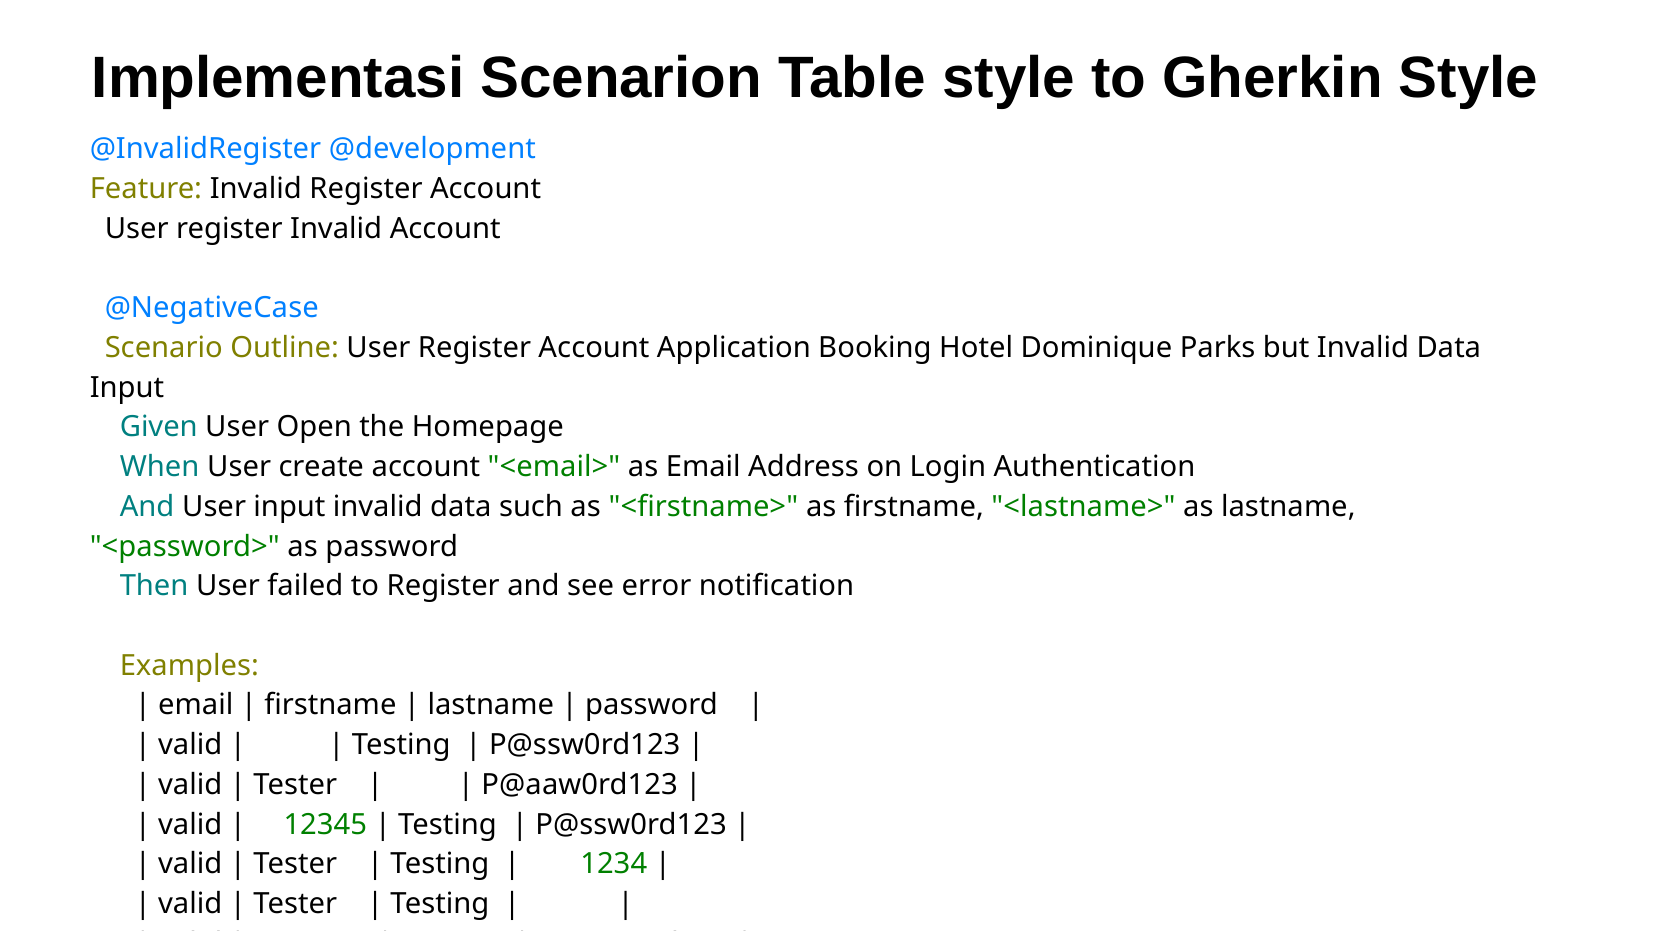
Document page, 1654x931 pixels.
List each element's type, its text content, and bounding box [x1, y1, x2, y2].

title Implementasi Scenarion Table style to Gherkin Style [71, 0, 1561, 156]
text_box @InvalidRegister @development Feature: Invalid Register Account User register Invalid Account @NegativeCase Scenario Outline: User Register Account Application Booking Hotel Dominique Parks but Invalid Data Input Given User Open the Homepage When User create account "<email>" as Email Address on Login Authentication And User input invalid data such as "<firstname>" as firstname, "<lastname>" as lastname, "<password>" as password Then User failed to Register and see error notification Examples: | email | firstname | lastname | password | | valid | | Testing | P@ssw0rd123 | | valid | Tester | | P@aaw0rd123 | | valid | 12345 | Testing | P@ssw0rd123 | | valid | Tester | Testing | 1234 | | valid | Tester | Testing | | | valid | @ris@ | Testing | P@ssw0rd123 | | valid | Tester | T35t1n9 | P@ssw0rd123 | [75, 120, 1561, 889]
